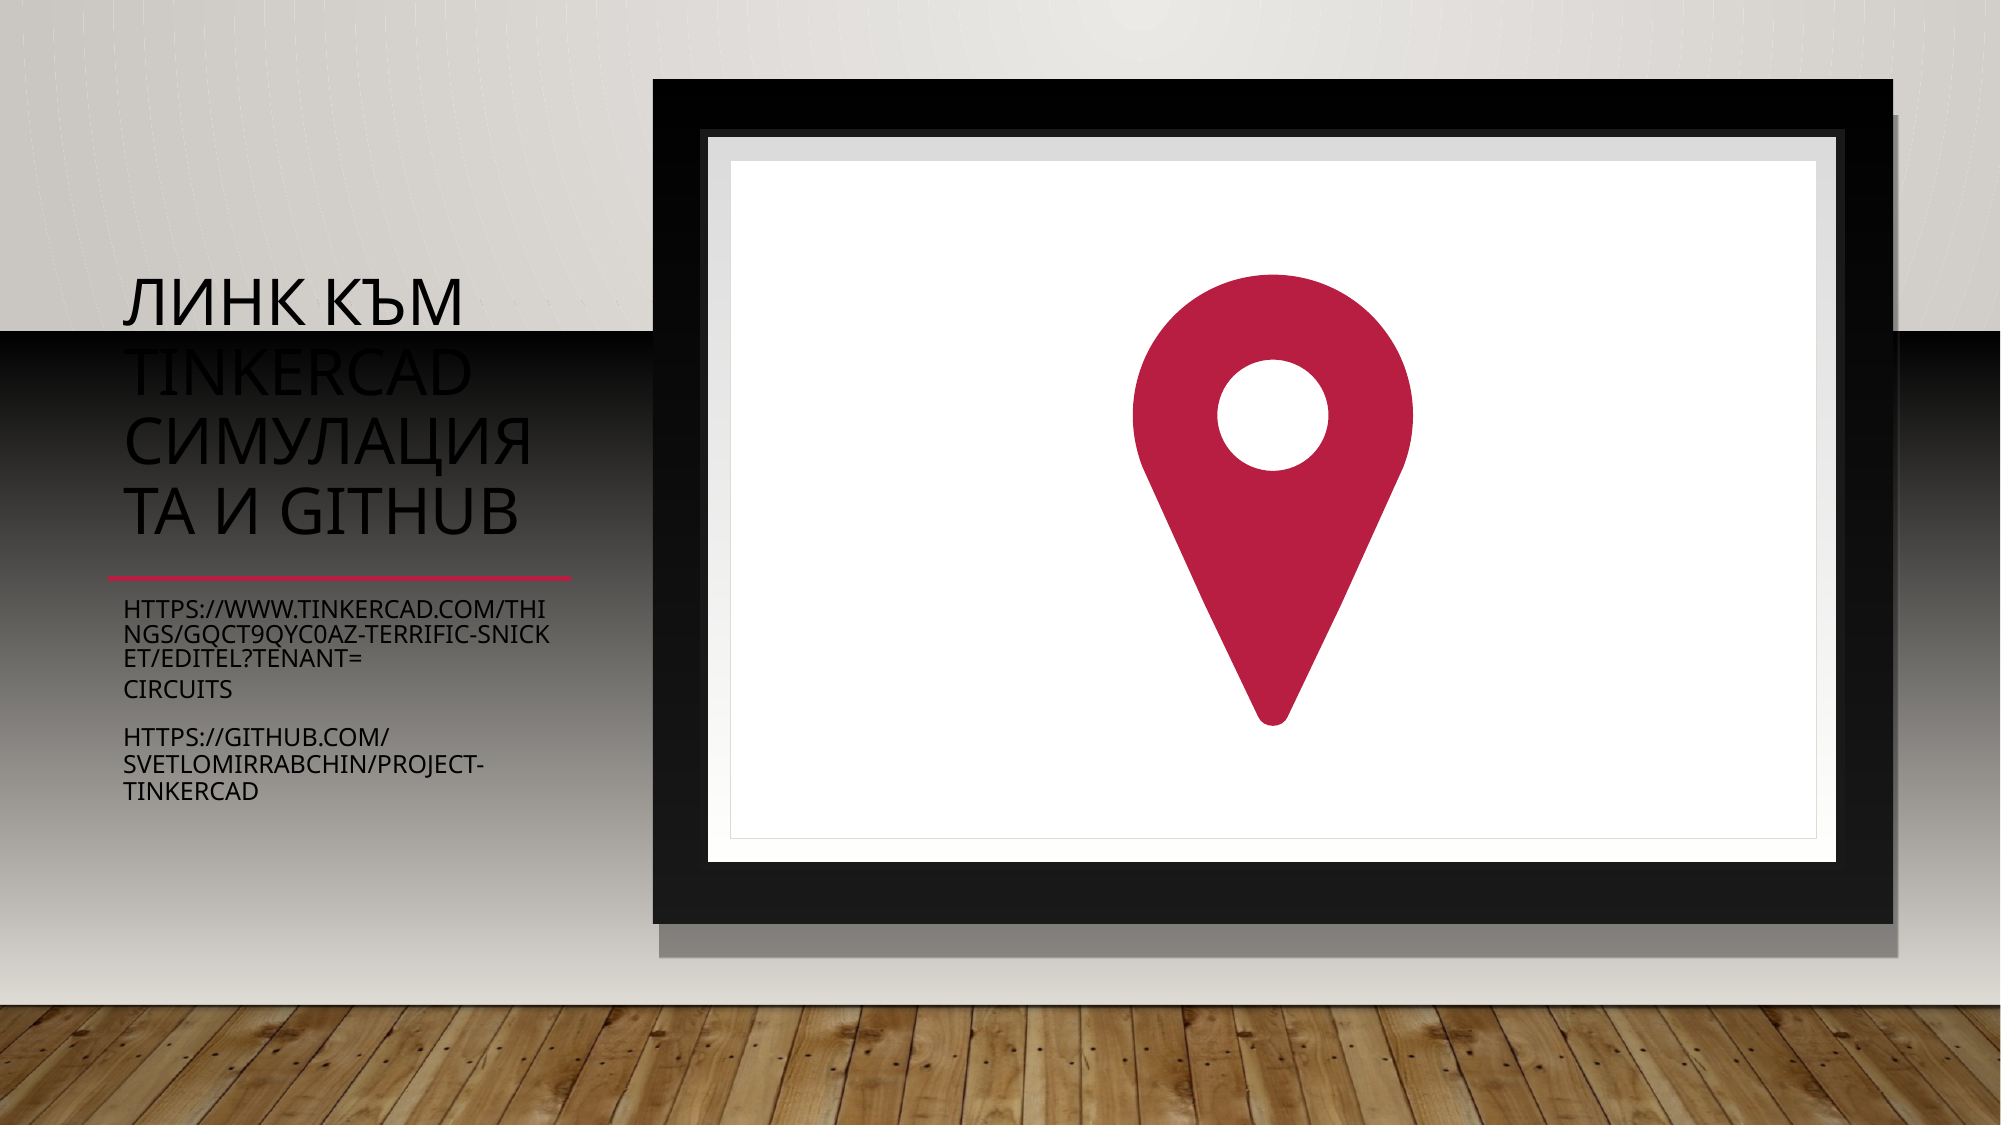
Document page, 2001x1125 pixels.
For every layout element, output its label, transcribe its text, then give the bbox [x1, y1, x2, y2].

picture [955, 183, 1591, 818]
title Линк към Tinkercad симулацията и GitHUB [108, 241, 572, 549]
picture [0, 1005, 2000, 1125]
text_box [0, 0, 2000, 1005]
list https://www.tinkercad.com/things/gqCt9QYc0az-terrific-snicket/editel?tenant=circuits https://github.com/SvetlomirRabchin/Project-Tinkercad [108, 579, 572, 844]
